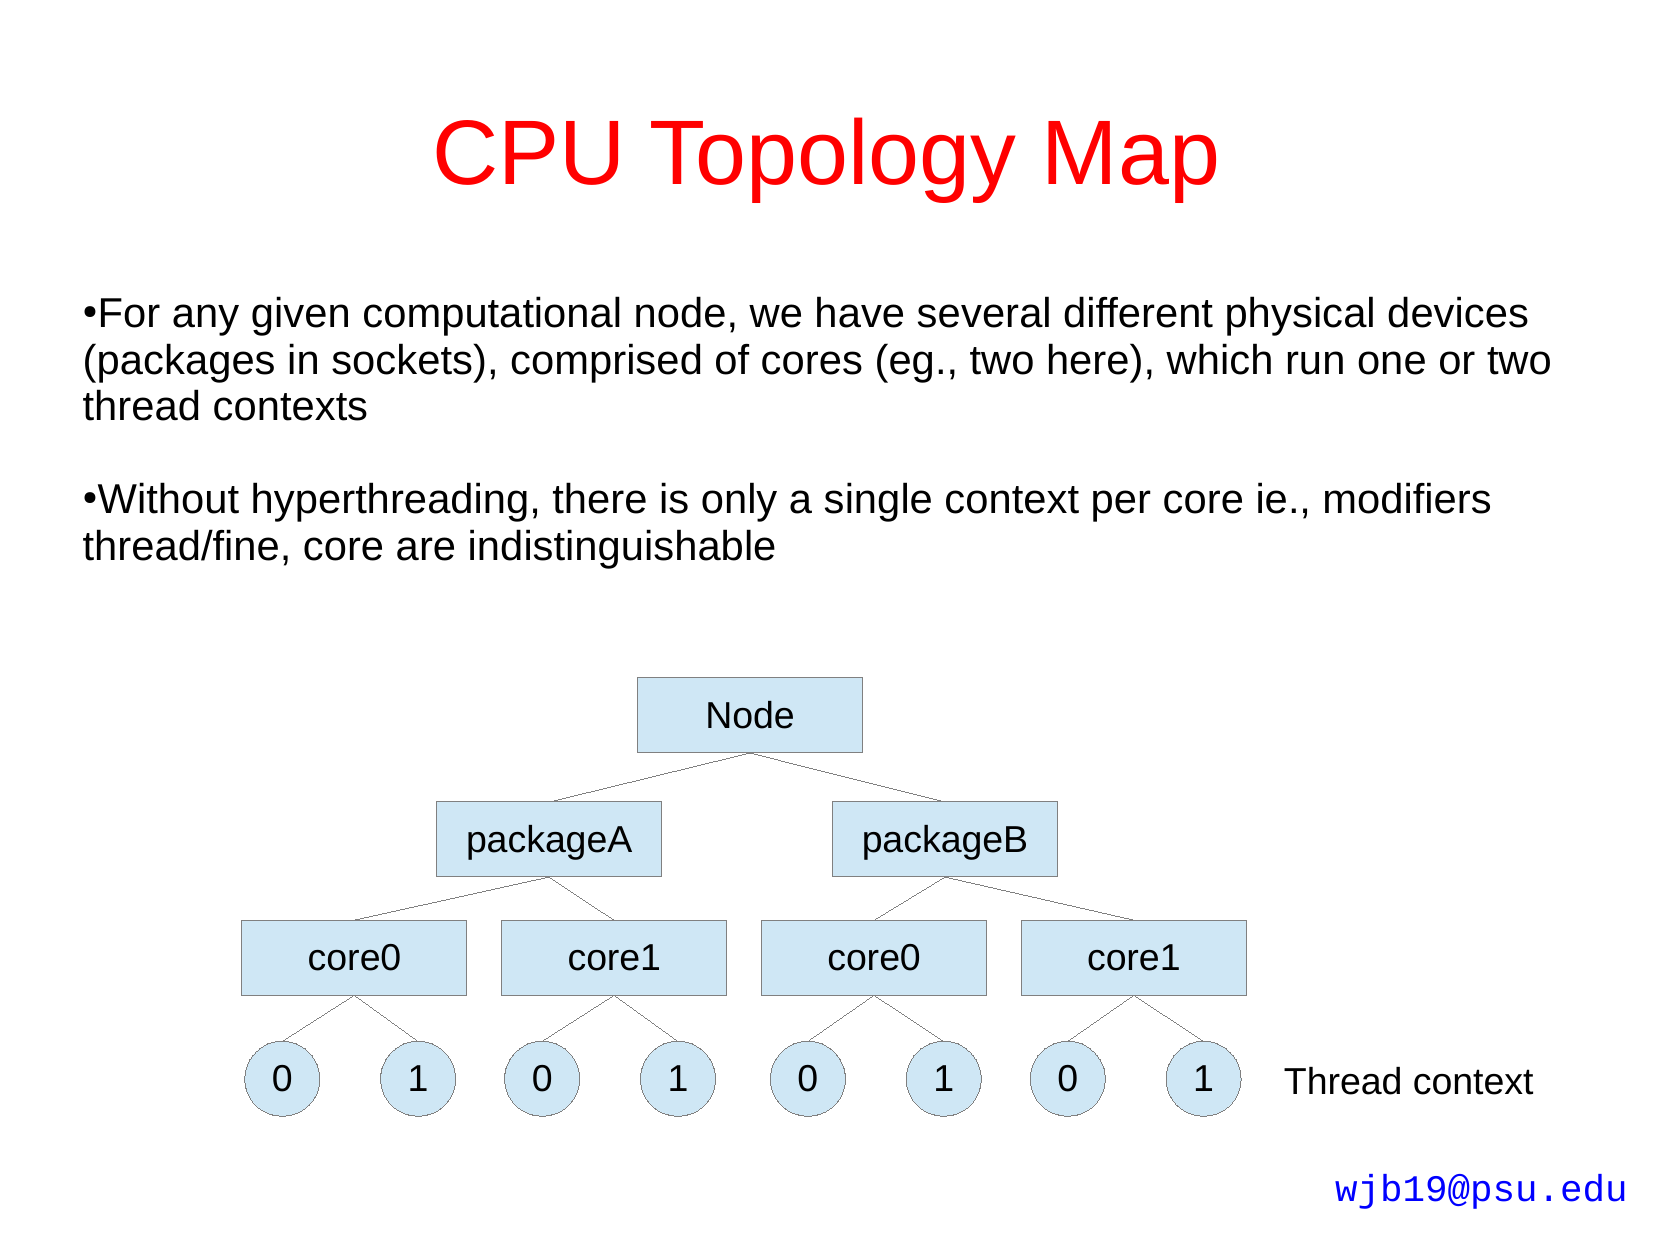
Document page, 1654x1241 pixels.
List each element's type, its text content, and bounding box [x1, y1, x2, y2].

text_box 0 [1030, 1041, 1106, 1117]
text_box 1 [380, 1041, 456, 1117]
text_box wjb19@psu.edu [1320, 1162, 1643, 1220]
text_box Node [637, 677, 863, 753]
text_box 0 [244, 1041, 320, 1117]
text_box 1 [906, 1041, 982, 1117]
text_box packageB [832, 801, 1058, 877]
text_box packageA [436, 801, 662, 877]
subtitle For any given computational node, we have several different physical devices (packages in sockets), comprised of cores (eg., two here), which run one or two thread contexts Without hyperthreading, there is only a single context per core ie., modifiers thread/fine, core are indistinguishable [82, 290, 1571, 1109]
text_box 1 [640, 1041, 716, 1117]
text_box core0 [241, 920, 467, 996]
text_box core0 [761, 920, 987, 996]
text_box 1 [1166, 1041, 1242, 1117]
title CPU Topology Map [82, 49, 1571, 257]
text_box 0 [770, 1041, 846, 1117]
text_box core1 [1021, 920, 1247, 996]
text_box Thread context [1269, 1053, 1549, 1111]
text_box 0 [504, 1041, 580, 1117]
text_box core1 [501, 920, 727, 996]
